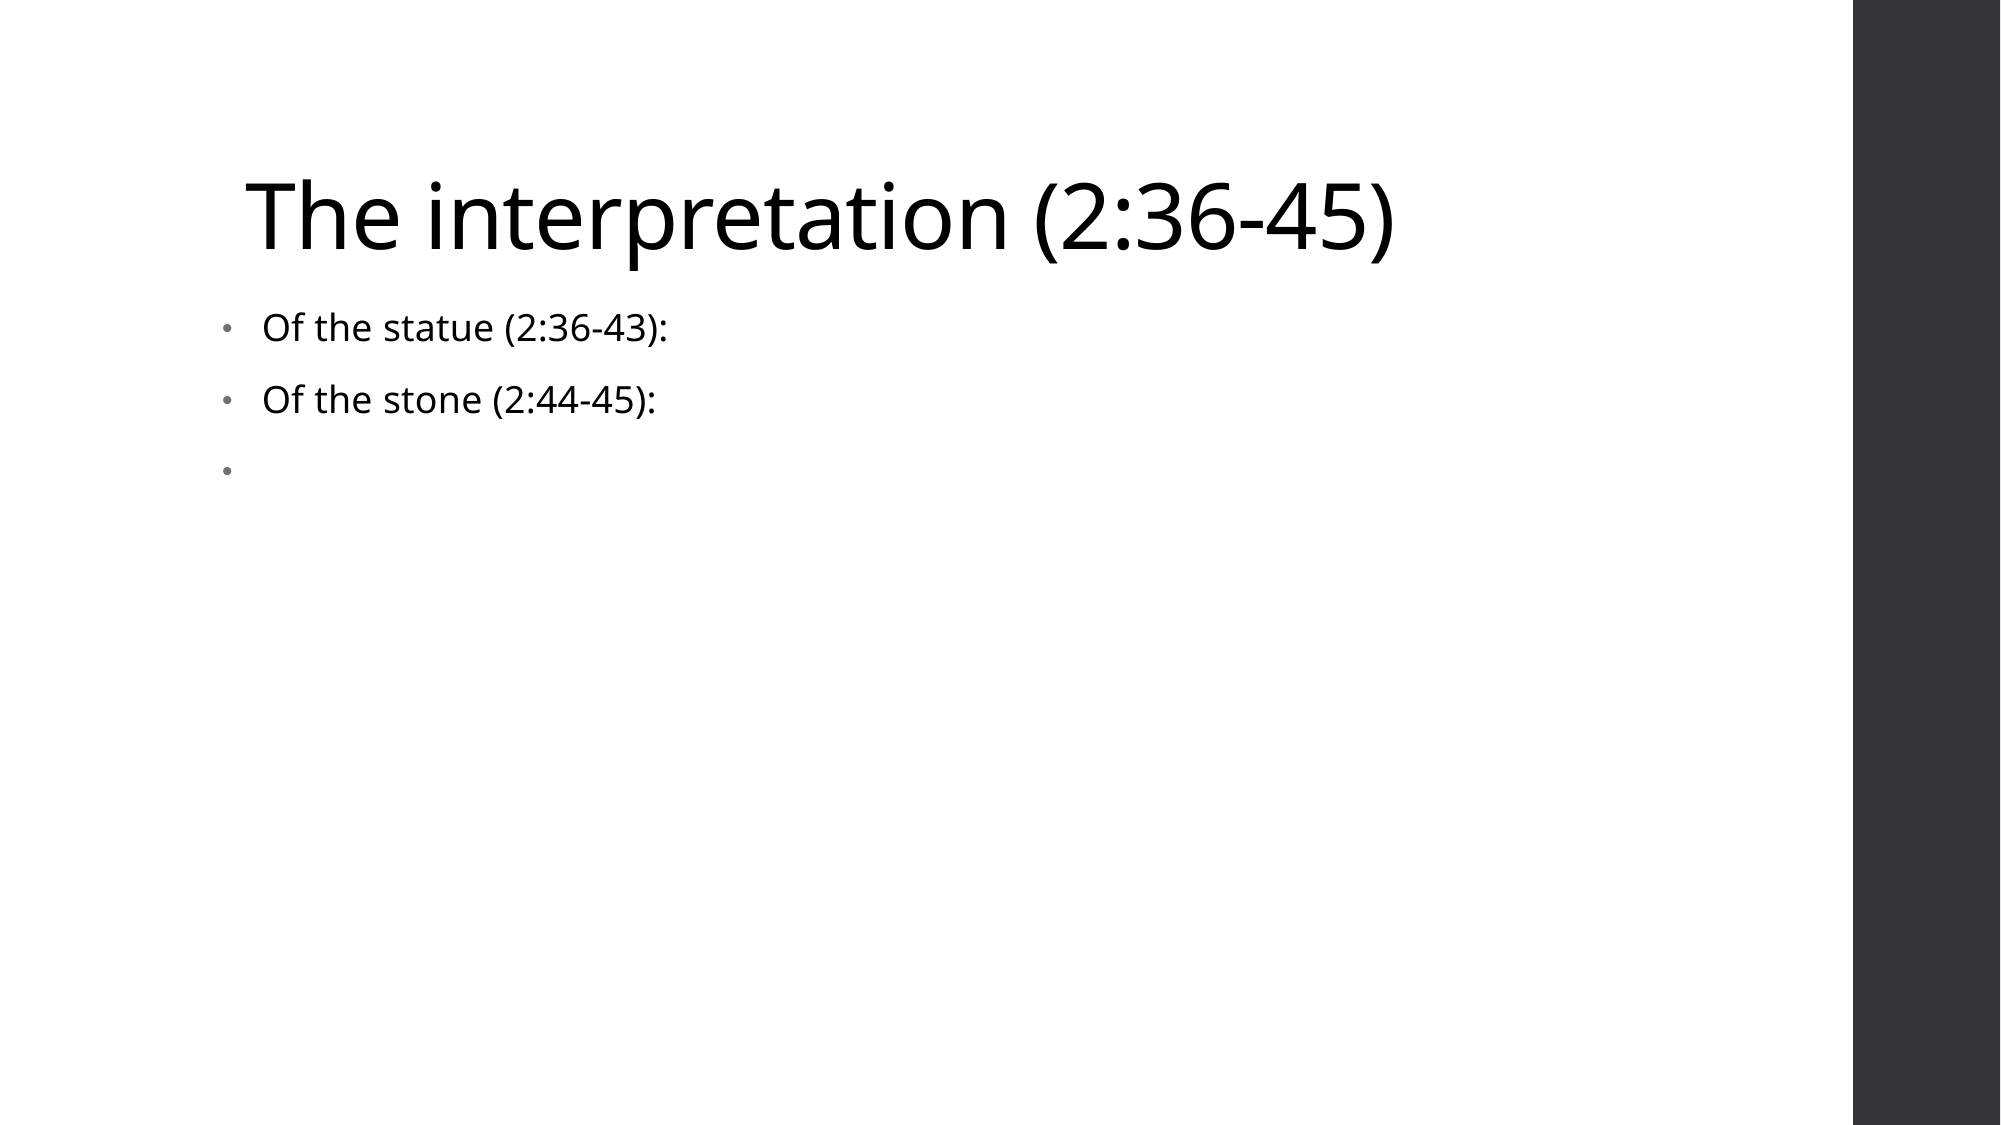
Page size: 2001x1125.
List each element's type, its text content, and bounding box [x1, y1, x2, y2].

list Of the statue (2:36-43): Of the stone (2:44-45): [206, 299, 1617, 1014]
title The interpretation (2:36-45) [206, 60, 1797, 278]
